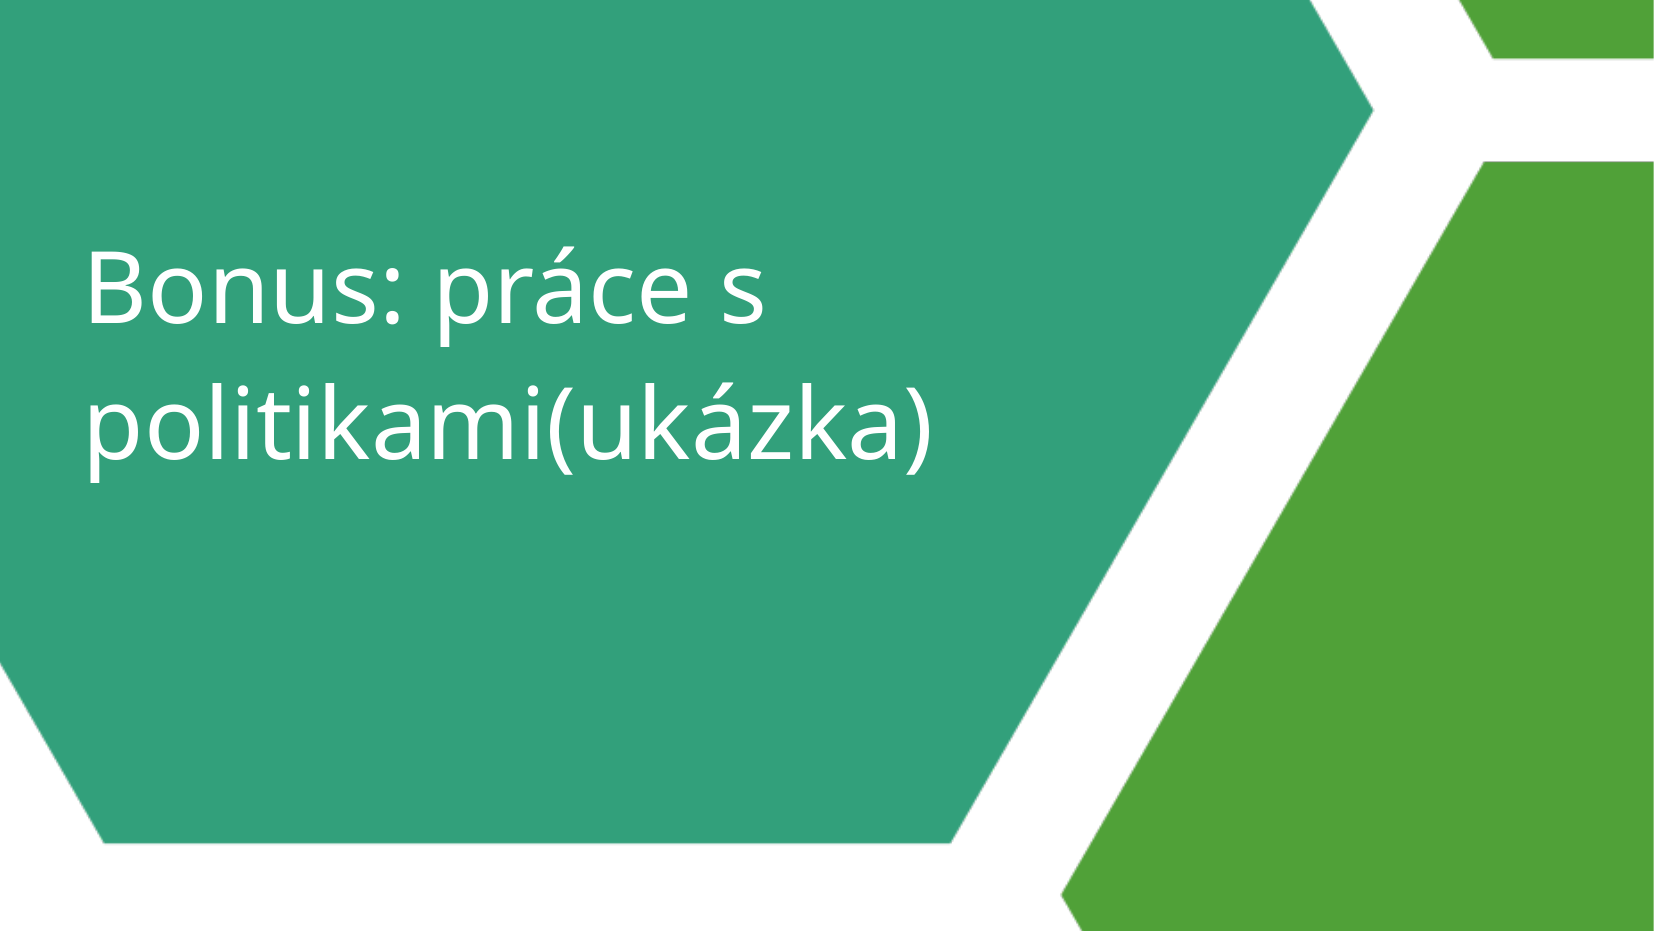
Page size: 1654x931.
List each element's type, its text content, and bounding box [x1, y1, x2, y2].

title Bonus: práce s politikami(ukázka) [82, 178, 1218, 528]
picture [0, 0, 1654, 931]
